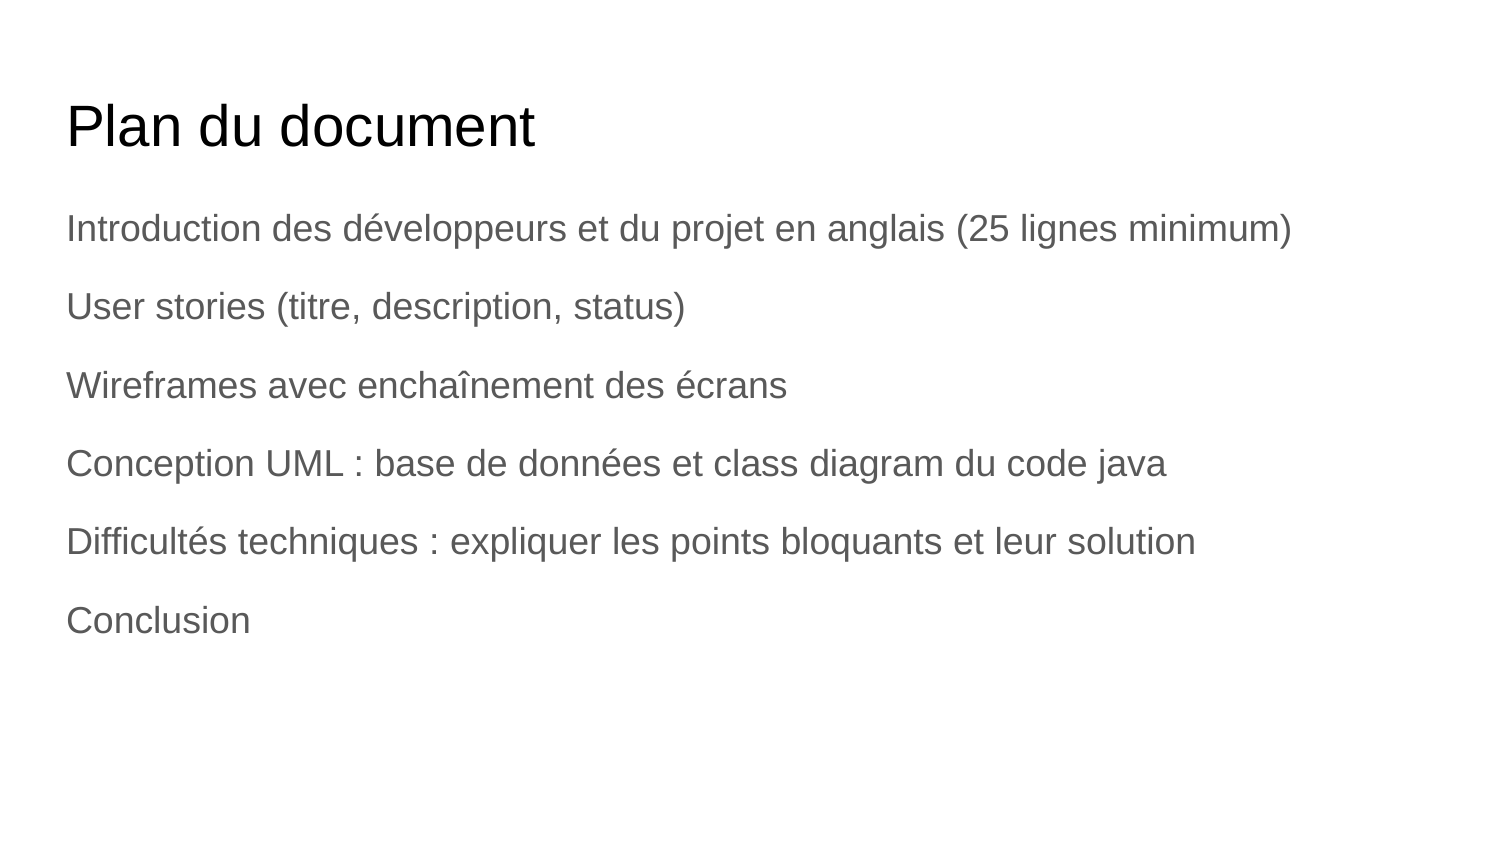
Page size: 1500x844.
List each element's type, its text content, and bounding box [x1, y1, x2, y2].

title Plan du document [51, 72, 1449, 167]
list Introduction des développeurs et du projet en anglais (25 lignes minimum) User stories (titre, description, status) Wireframes avec enchaînement des écrans Conception UML : base de données et class diagram du code java Difficultés techniques : expliquer les points bloquants et leur solution Conclusion [51, 189, 1449, 750]
